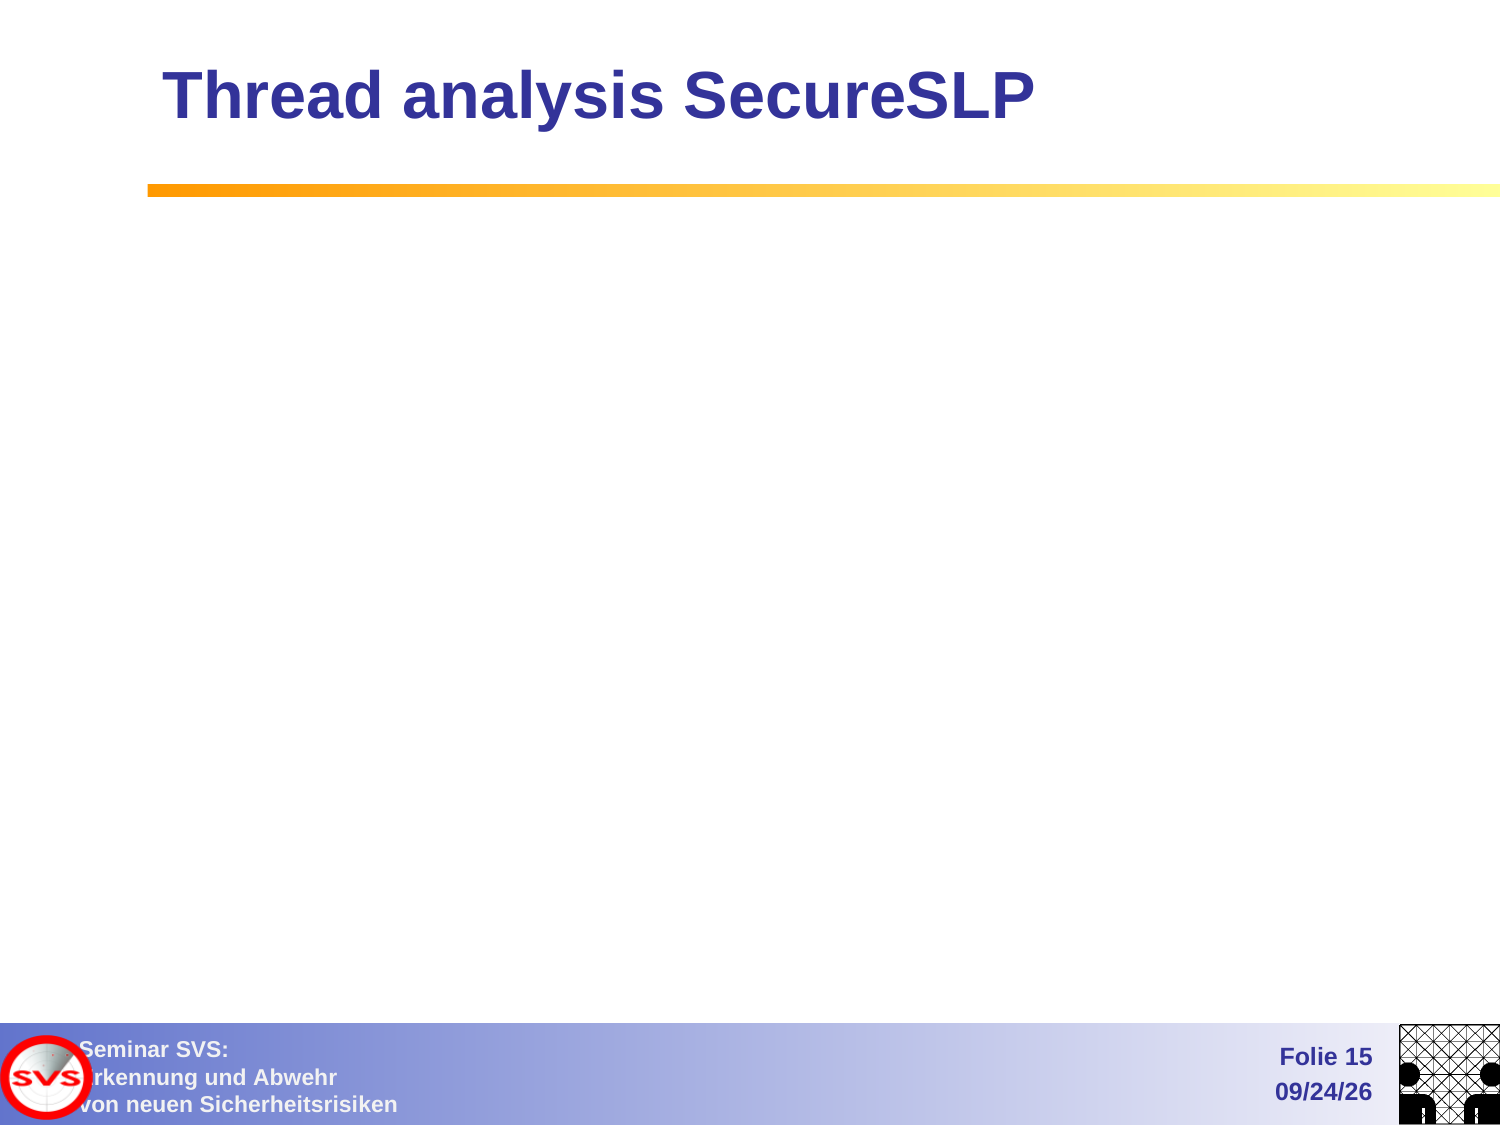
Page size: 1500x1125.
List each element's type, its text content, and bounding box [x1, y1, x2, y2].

picture [0, 1035, 93, 1120]
title Thread analysis SecureSLP [147, 18, 1427, 174]
picture [1399, 1024, 1500, 1125]
